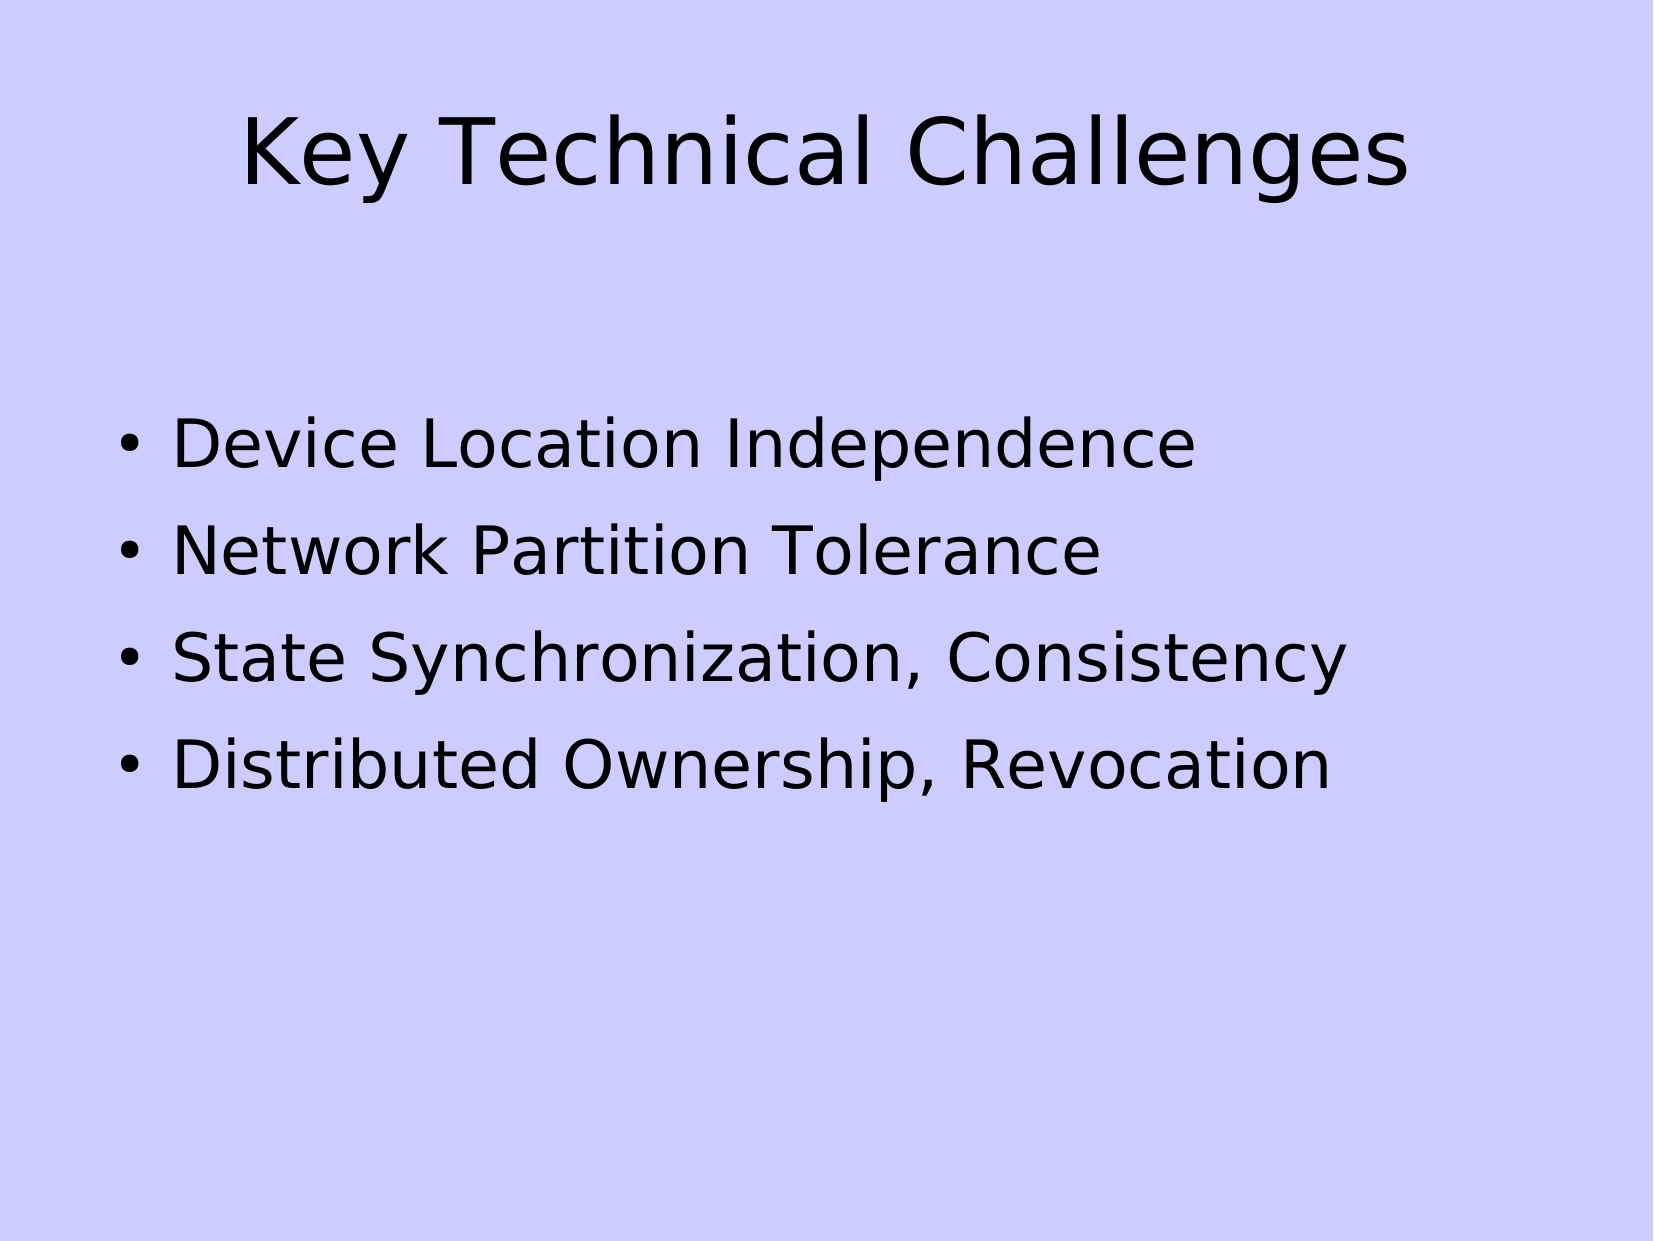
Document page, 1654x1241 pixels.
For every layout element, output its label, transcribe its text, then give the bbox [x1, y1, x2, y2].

title Key Technical Challenges [82, 49, 1571, 257]
list Device Location Independence Network Partition Tolerance State Synchronization, Consistency Distributed Ownership, Revocation [82, 405, 1571, 1095]
